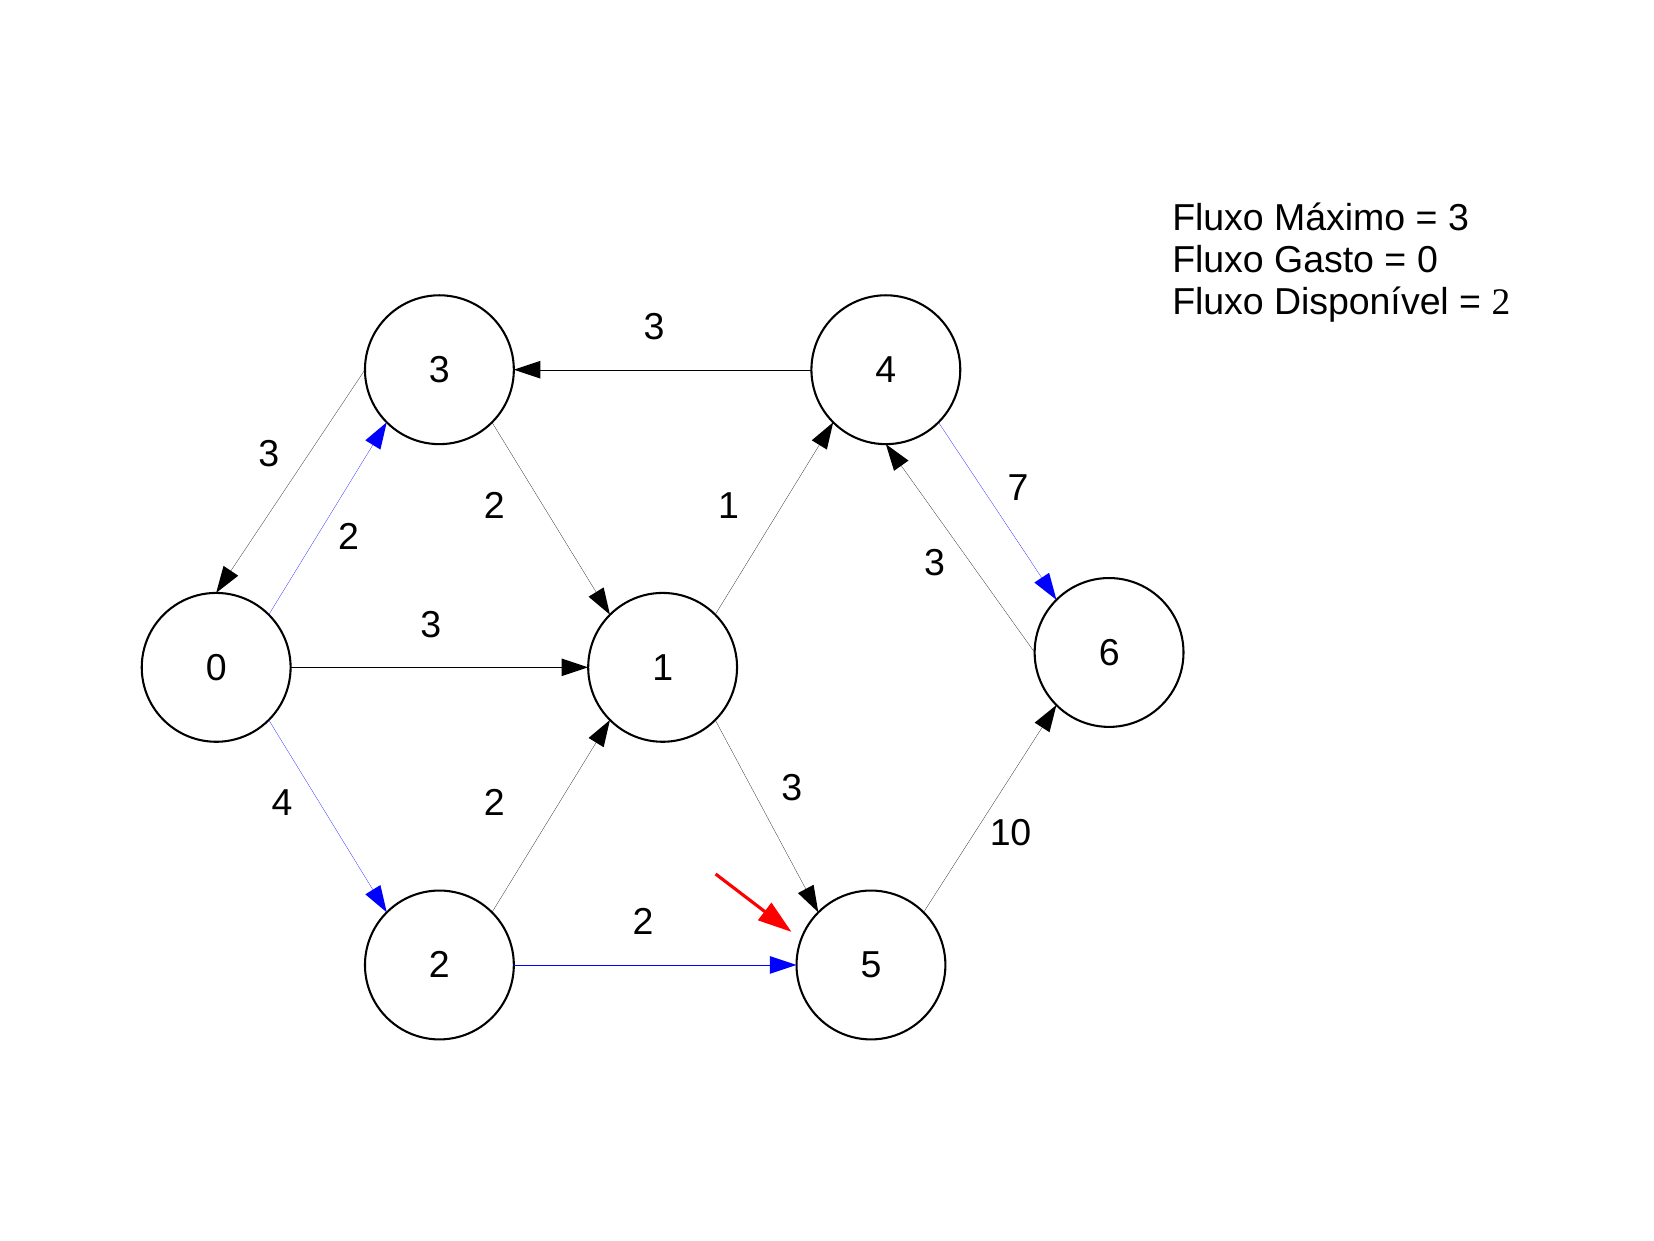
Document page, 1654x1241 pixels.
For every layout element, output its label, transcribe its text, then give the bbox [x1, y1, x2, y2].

text_box 3 [628, 298, 693, 370]
text_box 2 [617, 893, 682, 965]
text_box 3 [766, 759, 831, 832]
text_box 3 [405, 595, 470, 668]
text_box 2 [469, 774, 533, 846]
text_box 2 [469, 476, 533, 549]
text_box 3 [281, 457, 308, 497]
text_box 4 [811, 295, 961, 445]
text_box 3 [243, 425, 308, 497]
text_box 0 [141, 592, 291, 742]
text_box 10 [975, 804, 1065, 876]
text_box 1 [703, 476, 767, 549]
text_box 3 [909, 533, 960, 591]
text_box 2 [364, 890, 514, 1040]
text_box 3 [364, 295, 514, 445]
text_box 4 [256, 774, 321, 846]
text_box 6 [1034, 578, 1184, 727]
text_box Fluxo Máximo = 3 Fluxo Gasto = 0 Fluxo Disponível = 2 [1157, 188, 1526, 330]
text_box 5 [796, 890, 946, 1040]
text_box 2 [323, 507, 387, 580]
text_box 1 [588, 592, 738, 742]
text_box 7 [992, 458, 1083, 531]
